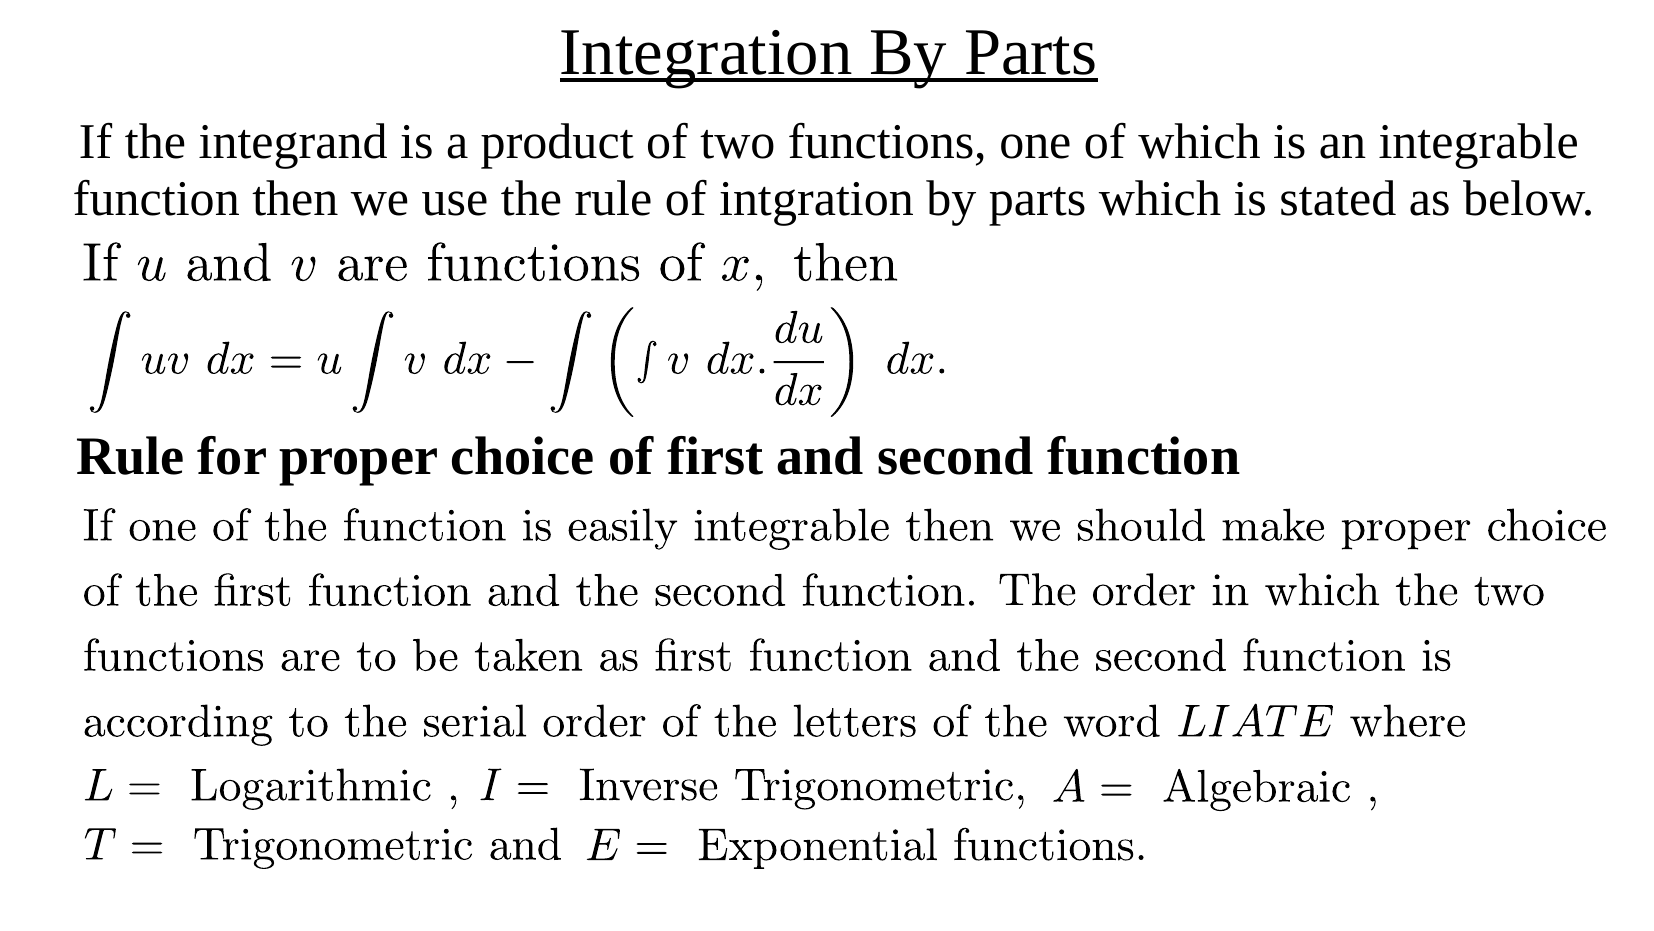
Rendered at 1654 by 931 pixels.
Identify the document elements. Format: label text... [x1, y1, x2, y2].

text_box [83, 508, 1606, 550]
text_box [84, 768, 457, 810]
text_box [480, 768, 1024, 810]
text_box [84, 703, 1466, 746]
text_box [586, 827, 1144, 869]
text_box [84, 573, 974, 607]
subtitle If the integrand is a product of two functions, one of which is an integrable function then we use the rule of intgration by parts which is stated as below. Rule for proper choice of first and second function [35, 106, 1607, 898]
text_box [999, 573, 1544, 606]
text_box [84, 638, 1451, 672]
title Integration By Parts [84, 10, 1574, 94]
text_box [84, 827, 561, 869]
text_box [89, 307, 945, 417]
text_box [83, 242, 898, 291]
text_box [1053, 768, 1376, 812]
